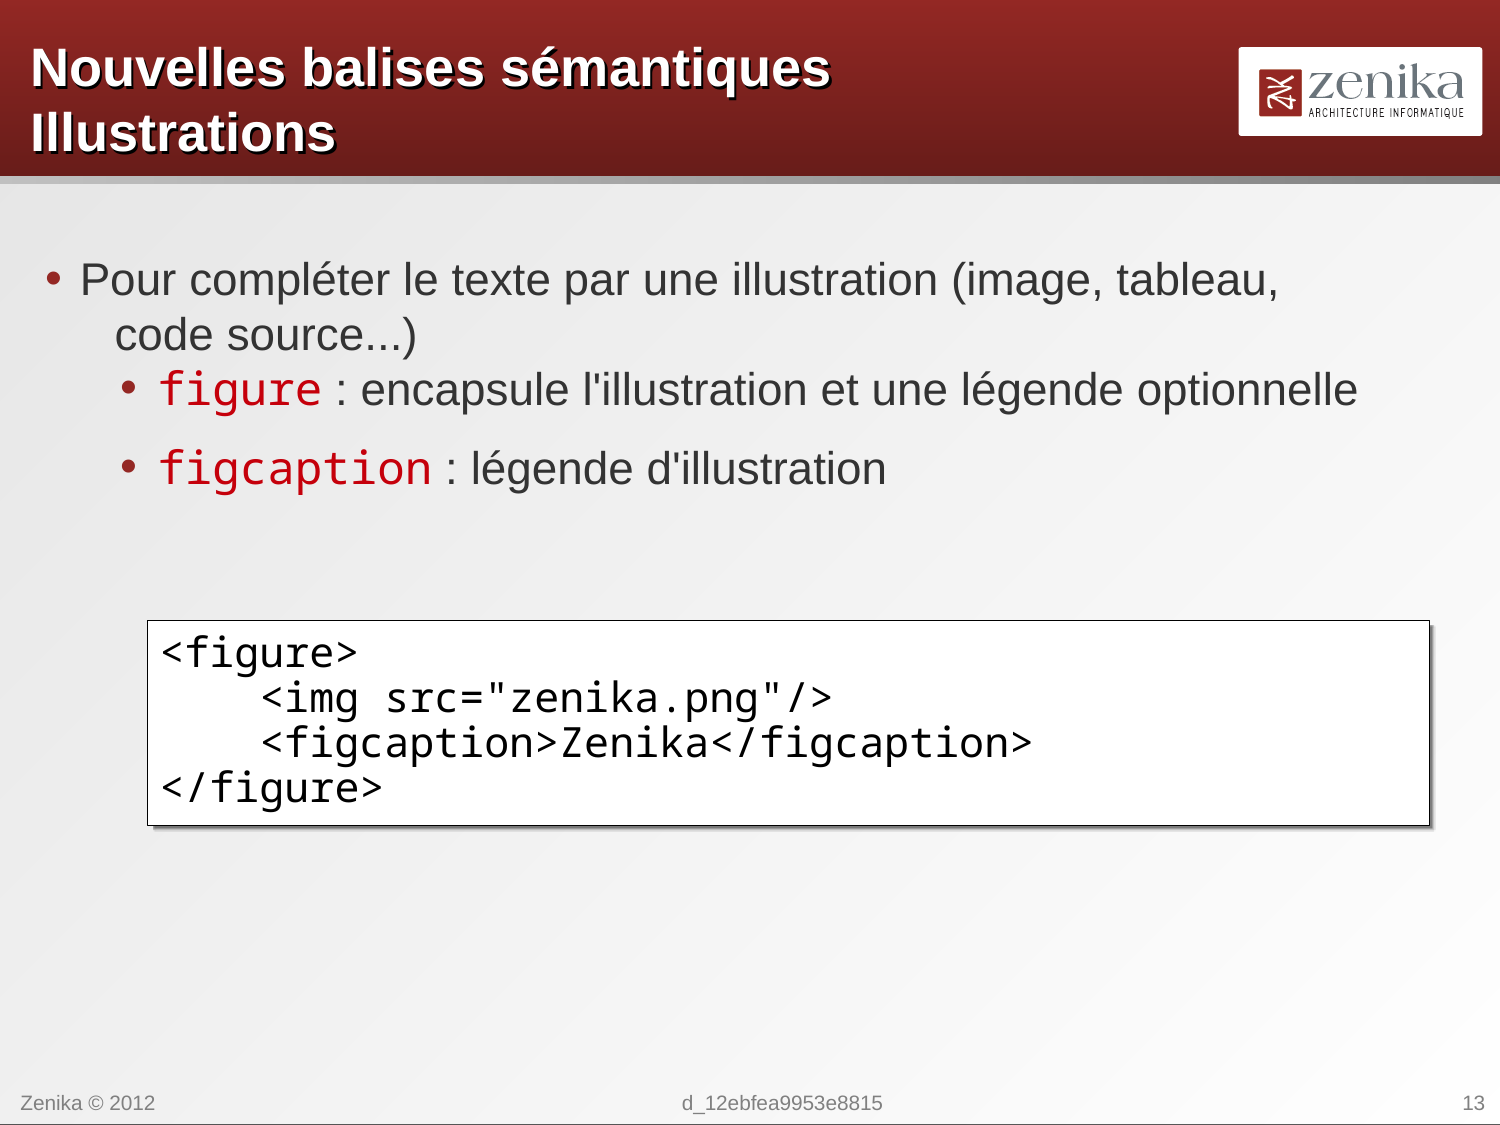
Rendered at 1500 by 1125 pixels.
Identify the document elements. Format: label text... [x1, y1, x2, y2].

text_box <figure> <img src="zenika.png"/> <figcaption>Zenika</figcaption> </figure> [147, 620, 1430, 826]
list Pour compléter le texte par une illustration (image, tableau, code source...) figure : encapsule l'illustration et une légende optionnelle figcaption : légende d'illustration [45, 249, 1385, 1079]
title Nouvelles balises sémantiques Illustrations [30, 15, 1155, 180]
picture [1257, 58, 1464, 125]
